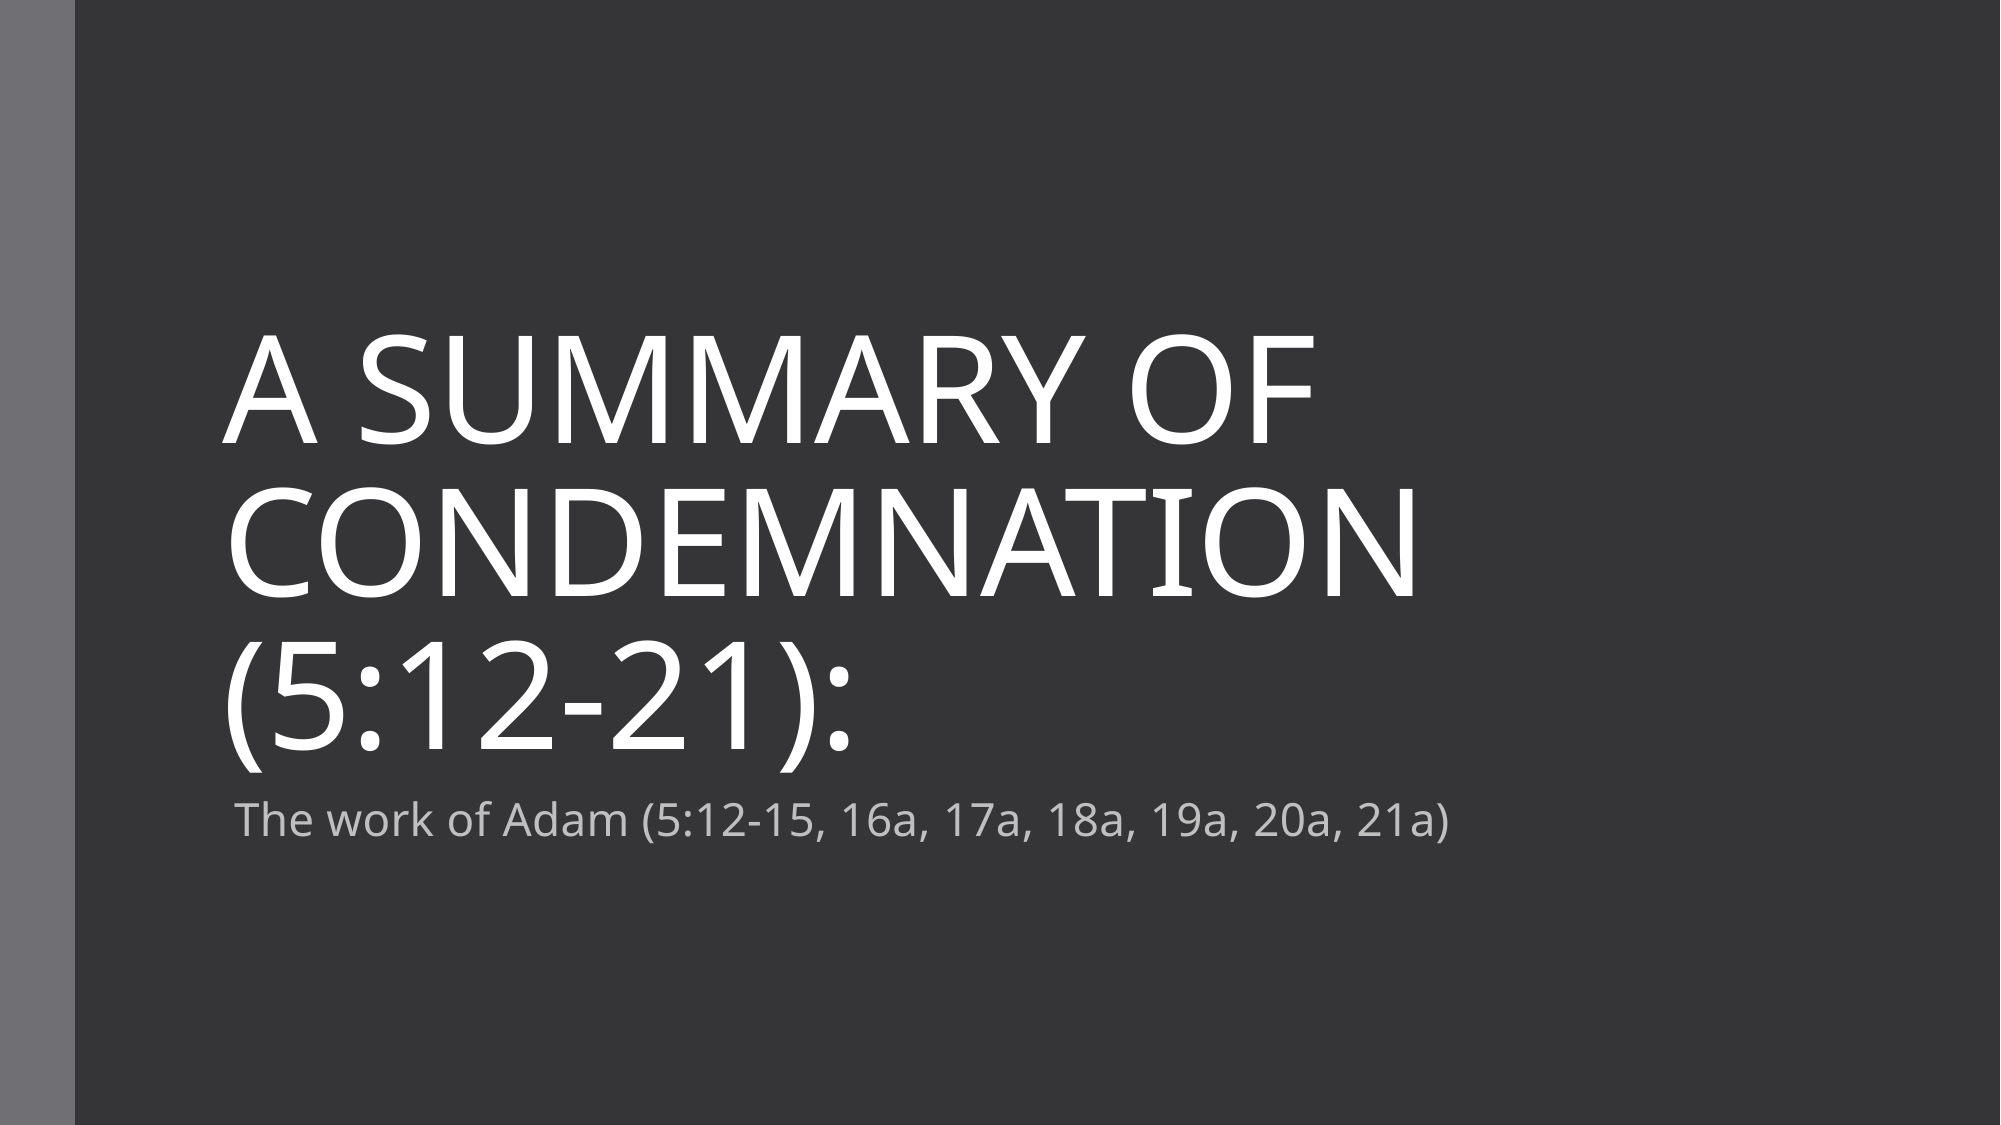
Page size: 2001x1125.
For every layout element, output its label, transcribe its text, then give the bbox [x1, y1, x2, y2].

title A SUMMARY OF CONDEMNATION (5:12-21): [206, 124, 1752, 787]
subtitle The work of Adam (5:12-15, 16a, 17a, 18a, 19a, 20a, 21a) [206, 787, 1752, 1066]
